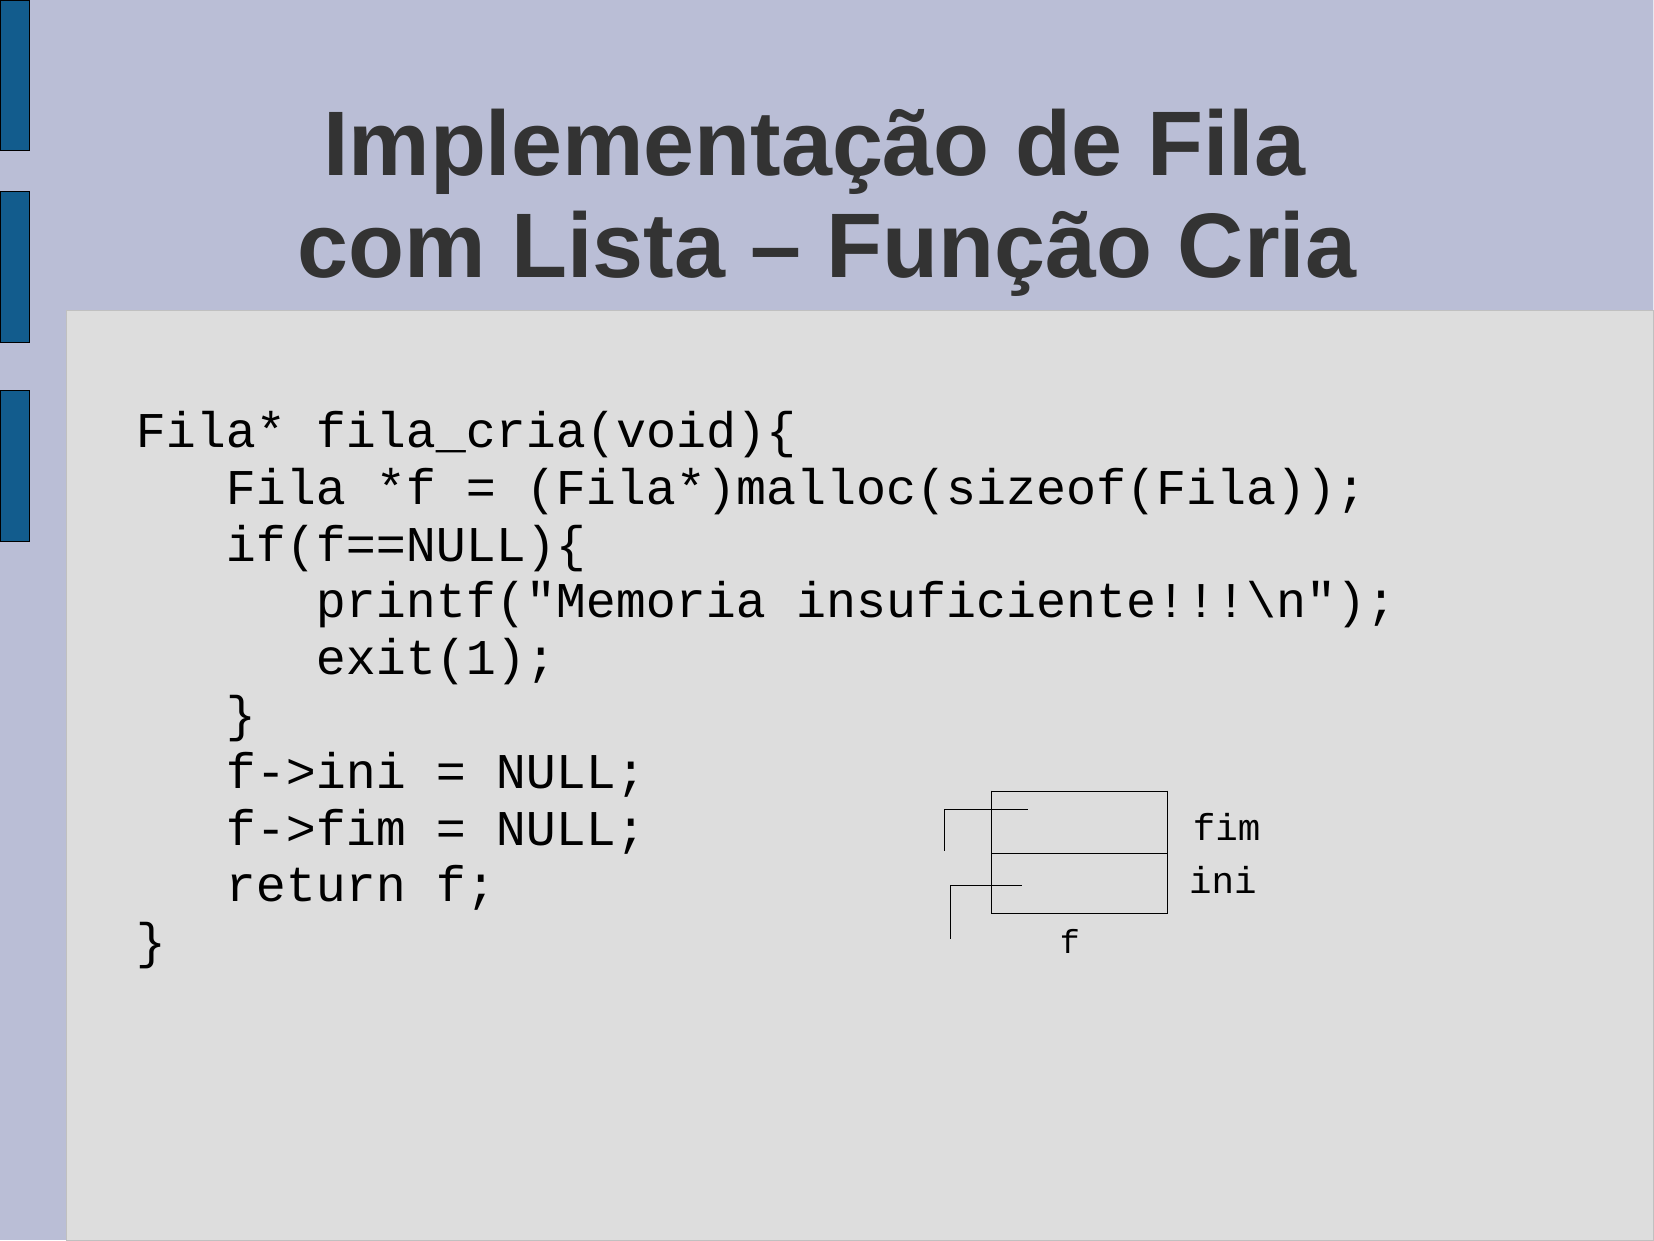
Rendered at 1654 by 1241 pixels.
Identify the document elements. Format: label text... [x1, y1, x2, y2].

chart [991, 790, 1173, 968]
text_box ini [1189, 862, 1257, 905]
text_box fim [1192, 809, 1261, 852]
list Fila* fila_cria(void){ Fila *f = (Fila*)malloc(sizeof(Fila)); if(f==NULL){ printf("Memoria insuficiente!!!\n"); exit(1); } f->ini = NULL; f->fim = NULL; return f; } [118, 405, 1531, 974]
text_box f [1059, 925, 1102, 982]
title Implementação de Fila com Lista – Função Cria [121, 91, 1534, 299]
